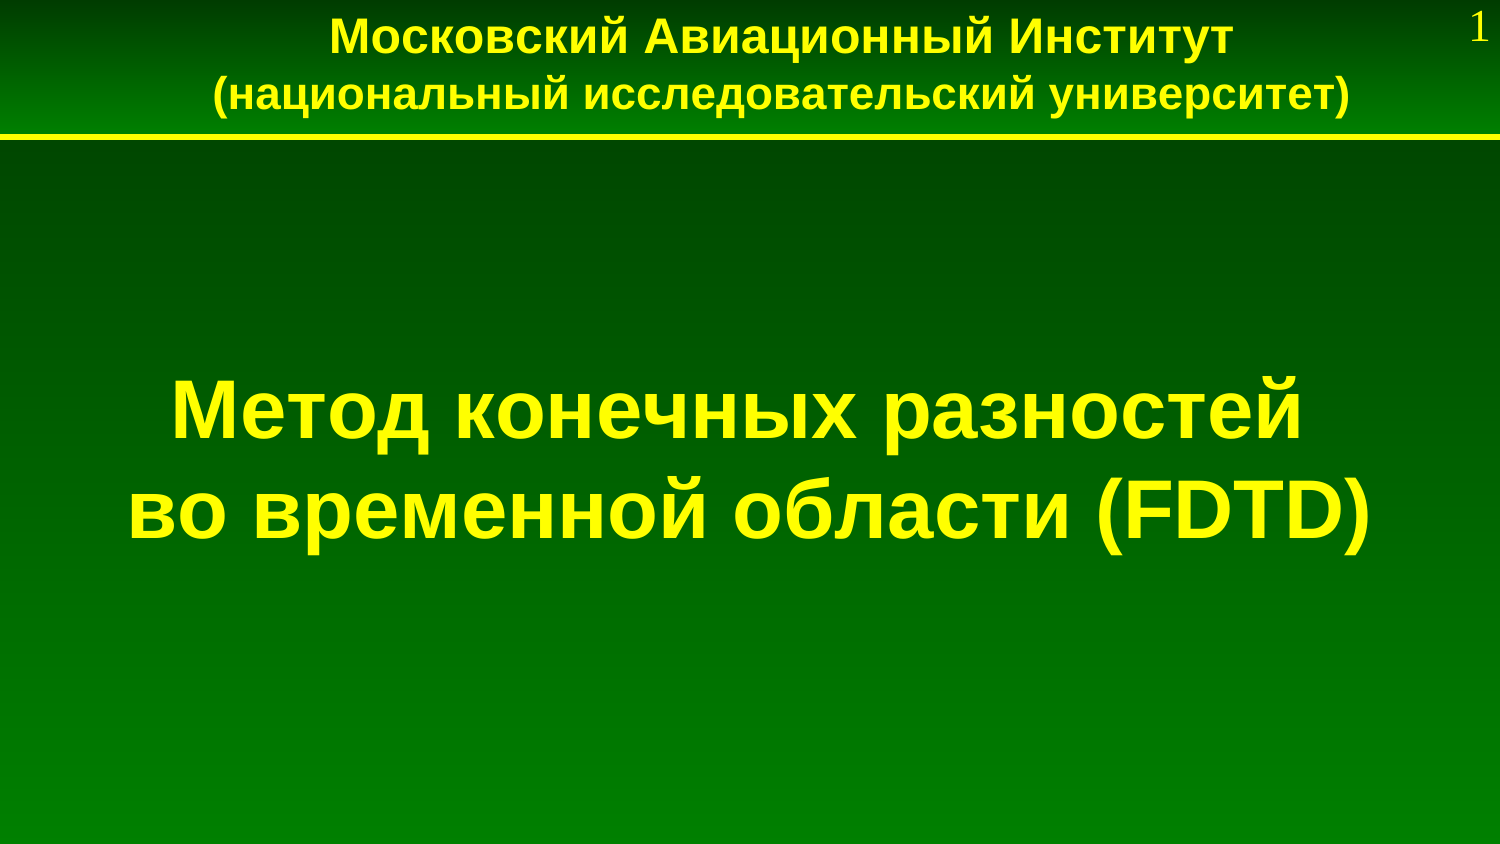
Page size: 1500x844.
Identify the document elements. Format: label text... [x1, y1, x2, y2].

text_box Московский Авиационный Институт (национальный исследовательский университет) [153, 0, 1411, 127]
text_box Метод конечных разностей во временной области (FDTD) [8, 255, 1492, 655]
